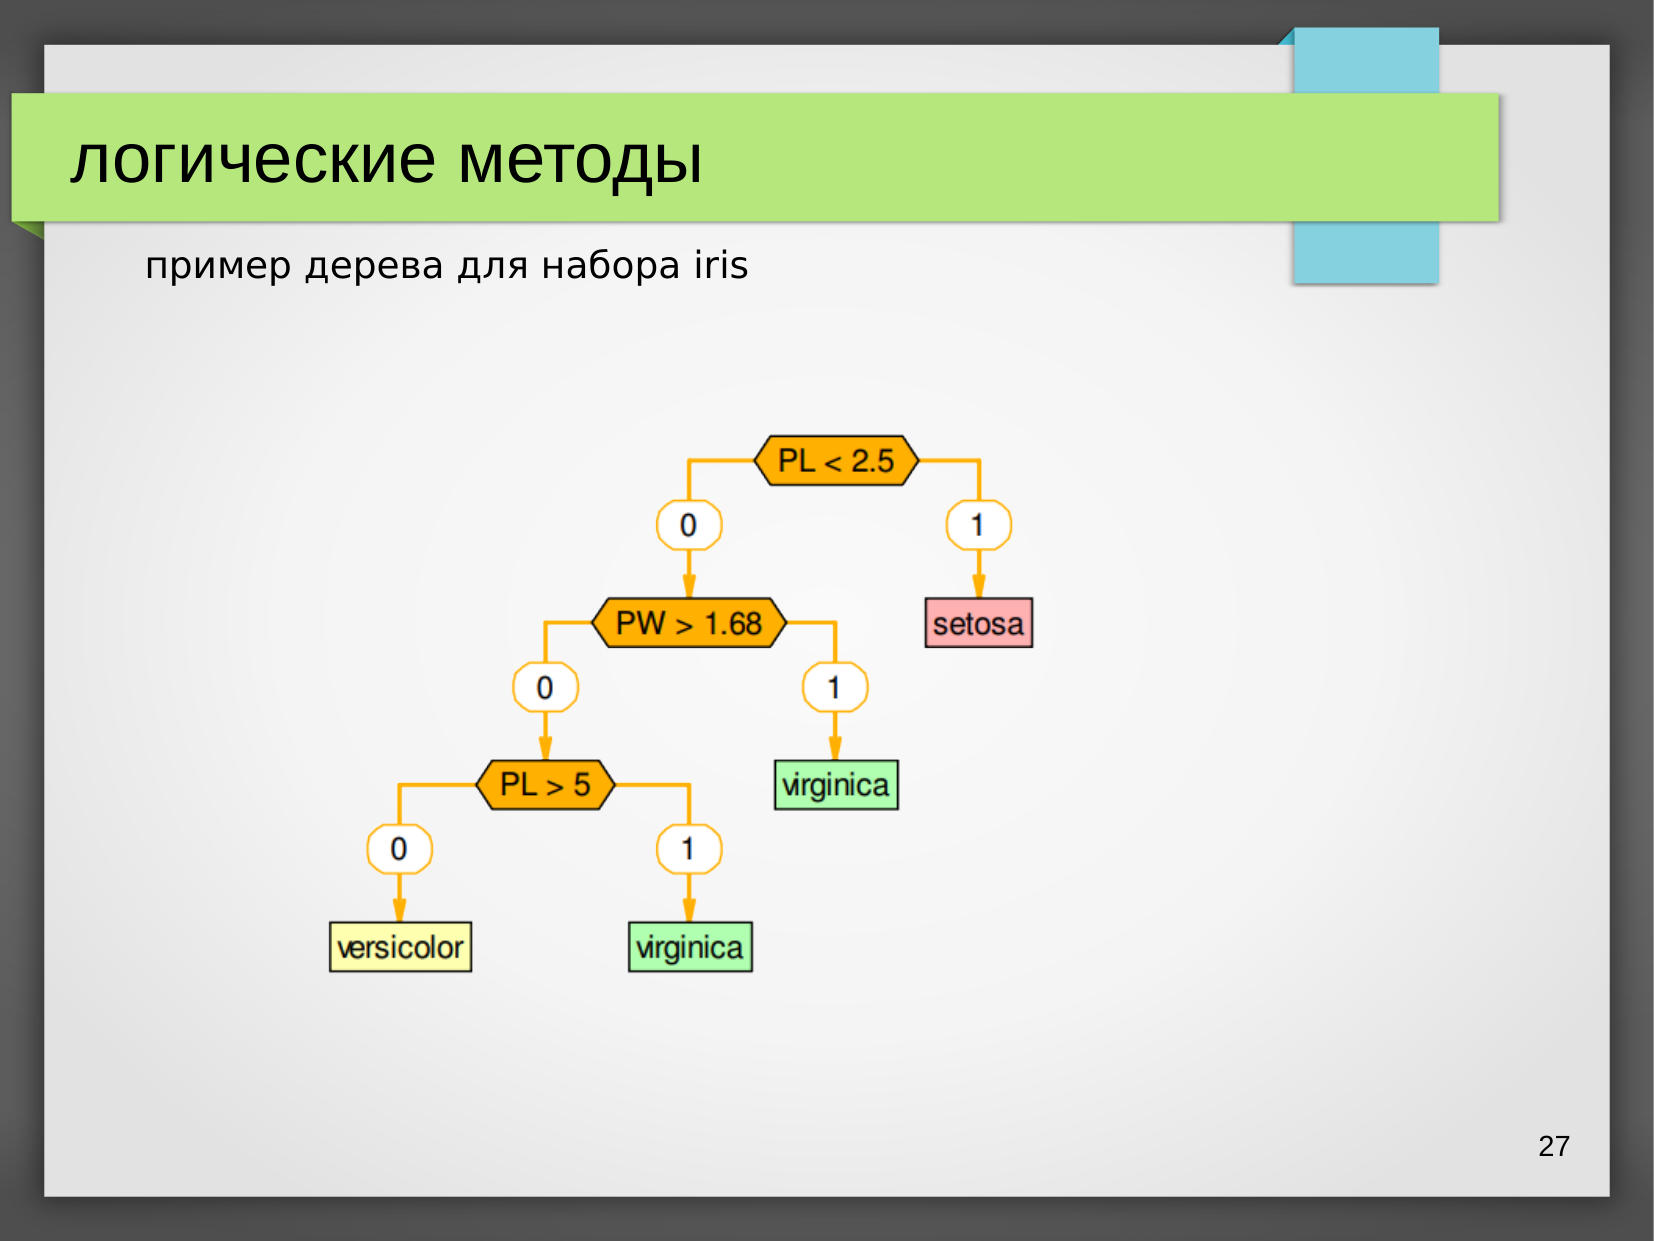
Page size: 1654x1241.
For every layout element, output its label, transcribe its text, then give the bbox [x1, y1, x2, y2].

title логические методы [70, 118, 1205, 199]
picture [0, 0, 1654, 1241]
text_box пример дерева для набора iris [129, 236, 780, 308]
